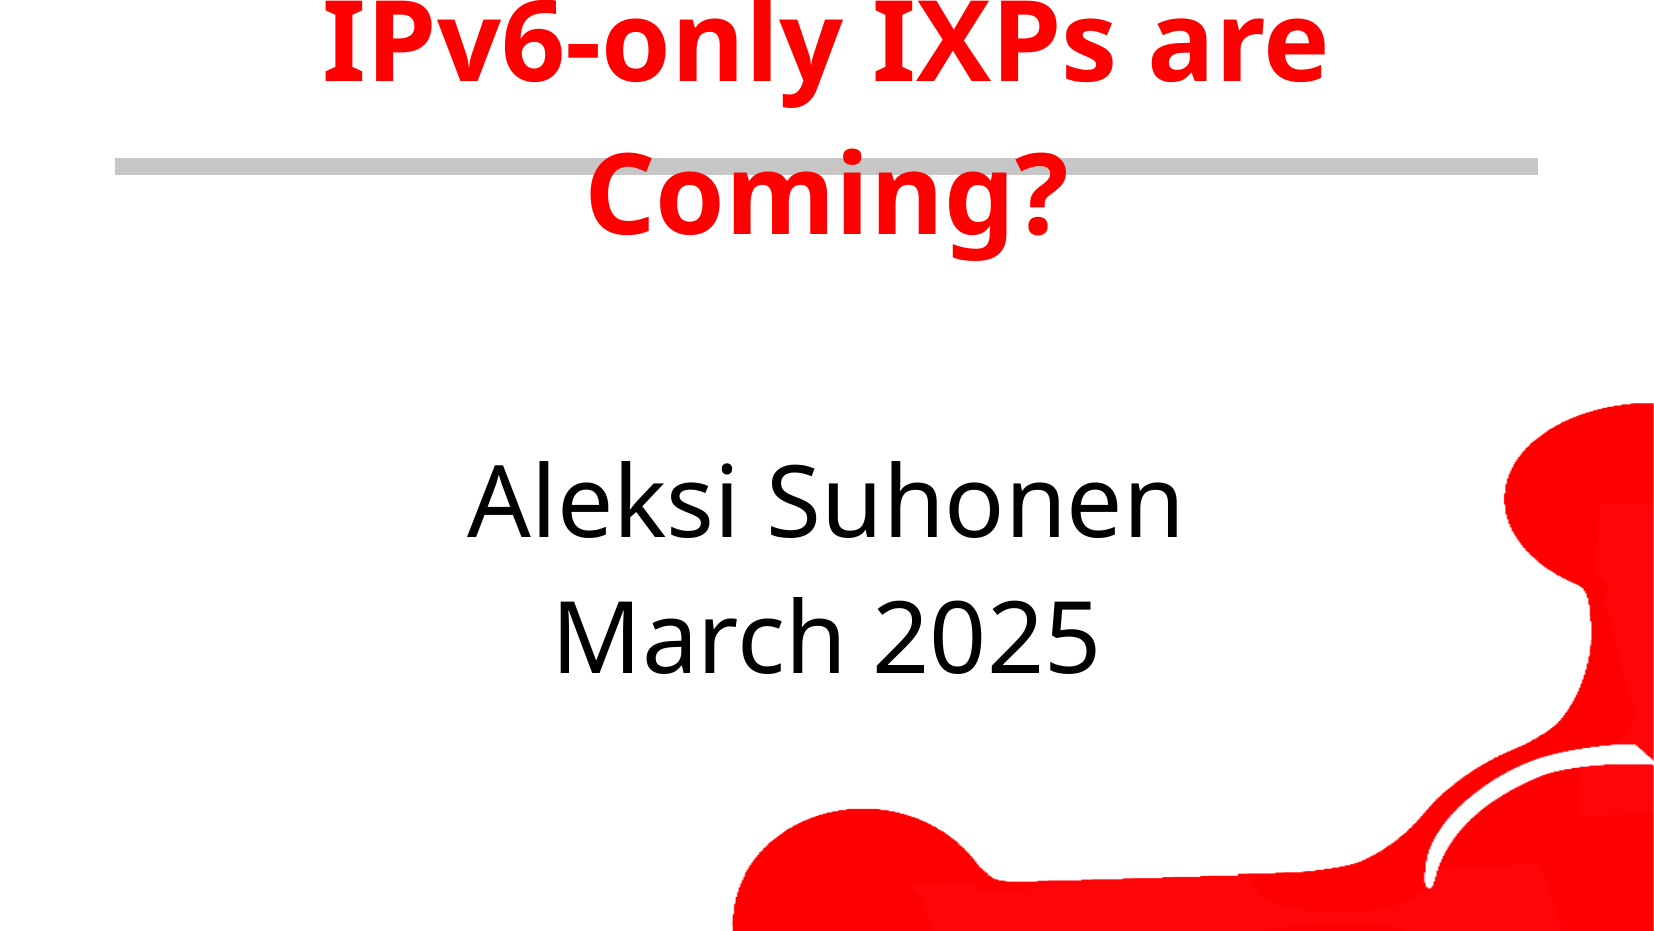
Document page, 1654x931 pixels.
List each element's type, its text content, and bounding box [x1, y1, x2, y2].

subtitle Aleksi Suhonen March 2025 [82, 217, 1571, 804]
title IPv6-only IXPs are Coming? [82, 36, 1571, 193]
